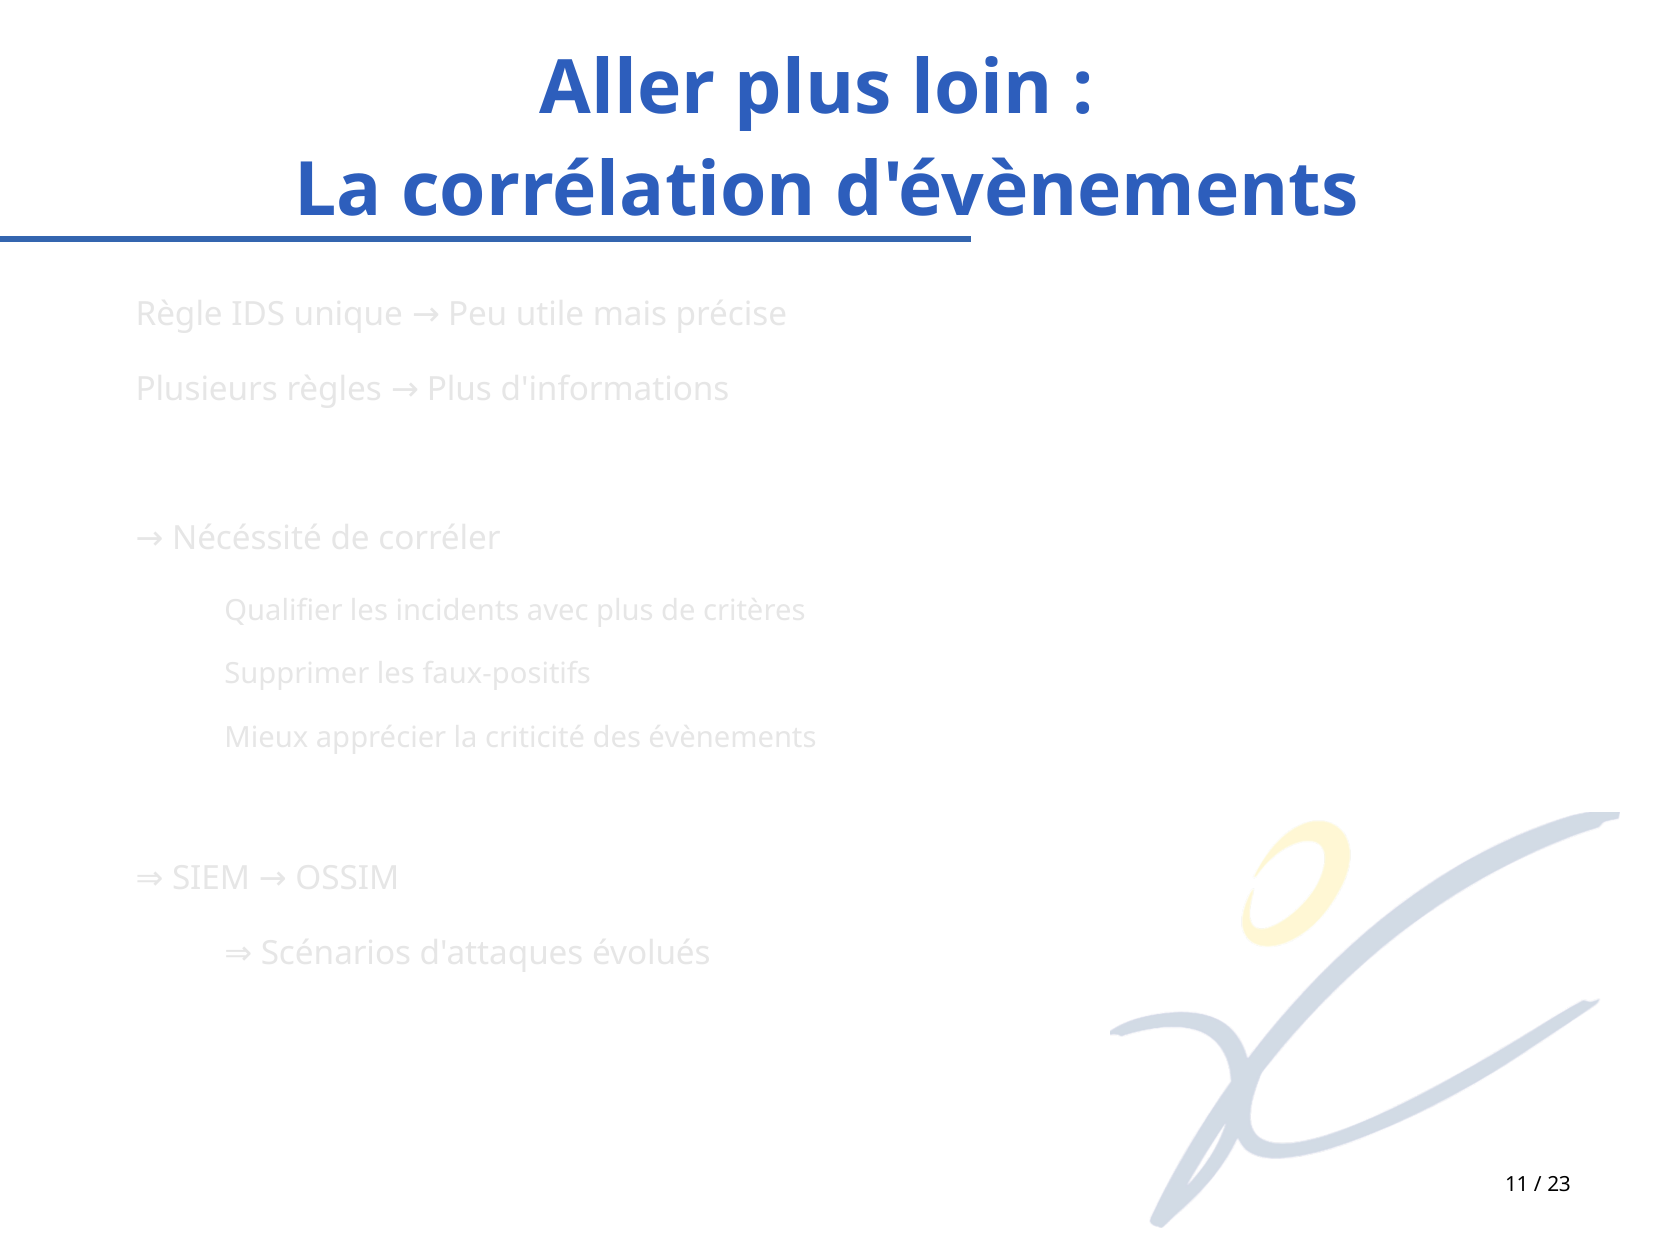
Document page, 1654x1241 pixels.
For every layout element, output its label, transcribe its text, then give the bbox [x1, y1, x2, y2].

picture [1518, 1176, 1523, 1191]
picture [1559, 1176, 1569, 1191]
list Règle IDS unique → Peu utile mais précise Plusieurs règles → Plus d'informations → Nécéssité de corréler Qualifier les incidents avec plus de critères Supprimer les faux-positifs Mieux apprécier la criticité des évènements ⇒ SIEM → OSSIM ⇒ Scénarios d'attaques évolués [82, 290, 1571, 1010]
title Aller plus loin : La corrélation d'évènements [82, 31, 1571, 239]
picture [1533, 1176, 1540, 1191]
picture [1548, 1176, 1558, 1191]
picture [1507, 1176, 1512, 1191]
